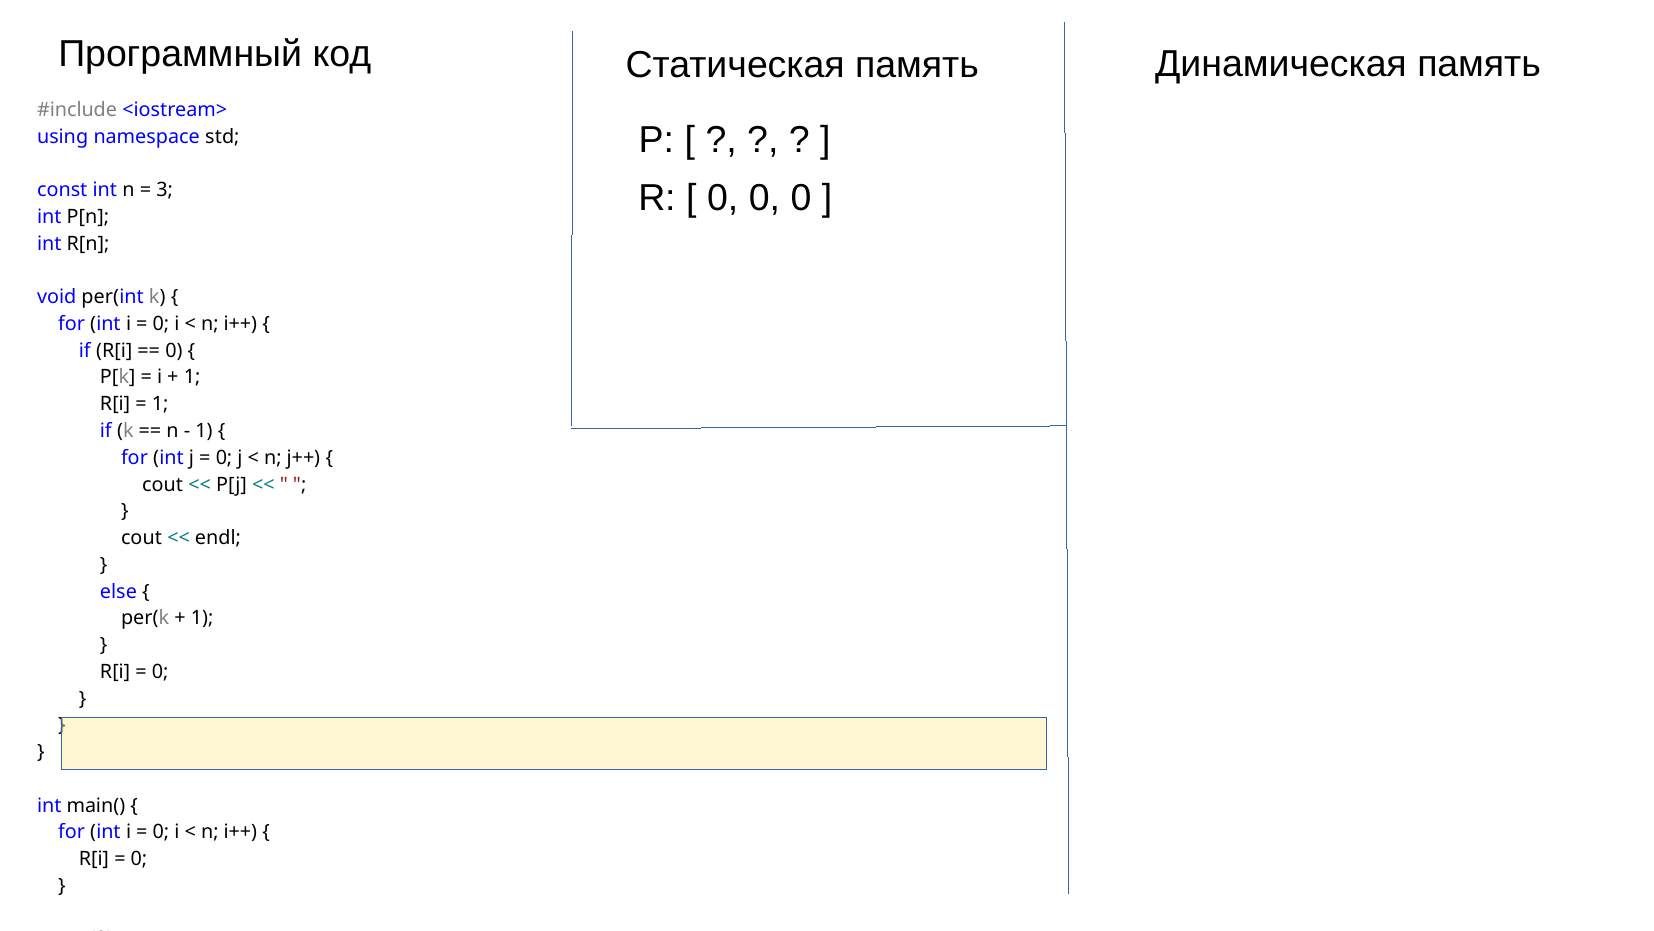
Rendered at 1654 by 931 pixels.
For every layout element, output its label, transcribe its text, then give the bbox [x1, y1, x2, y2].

text_box P: [ ?, ?, ? ] [623, 111, 846, 168]
text_box #include <iostream> using namespace std; const int n = 3; int P[n]; int R[n]; void per(int k) { for (int i = 0; i < n; i++) { if (R[i] == 0) { P[k] = i + 1; R[i] = 1; if (k == n - 1) { for (int j = 0; j < n; j++) { cout << P[j] << " "; } cout << endl; } else { per(k + 1); } R[i] = 0; } } } int main() { for (int i = 0; i < n; i++) { R[i] = 0; } per(0); return 0; } [22, 88, 570, 907]
text_box Динамическая память [1140, 34, 1557, 92]
text_box Статическая память [610, 35, 995, 93]
text_box R: [ 0, 0, 0 ] [623, 169, 848, 227]
text_box [61, 717, 1047, 770]
text_box Программный код [43, 25, 387, 83]
